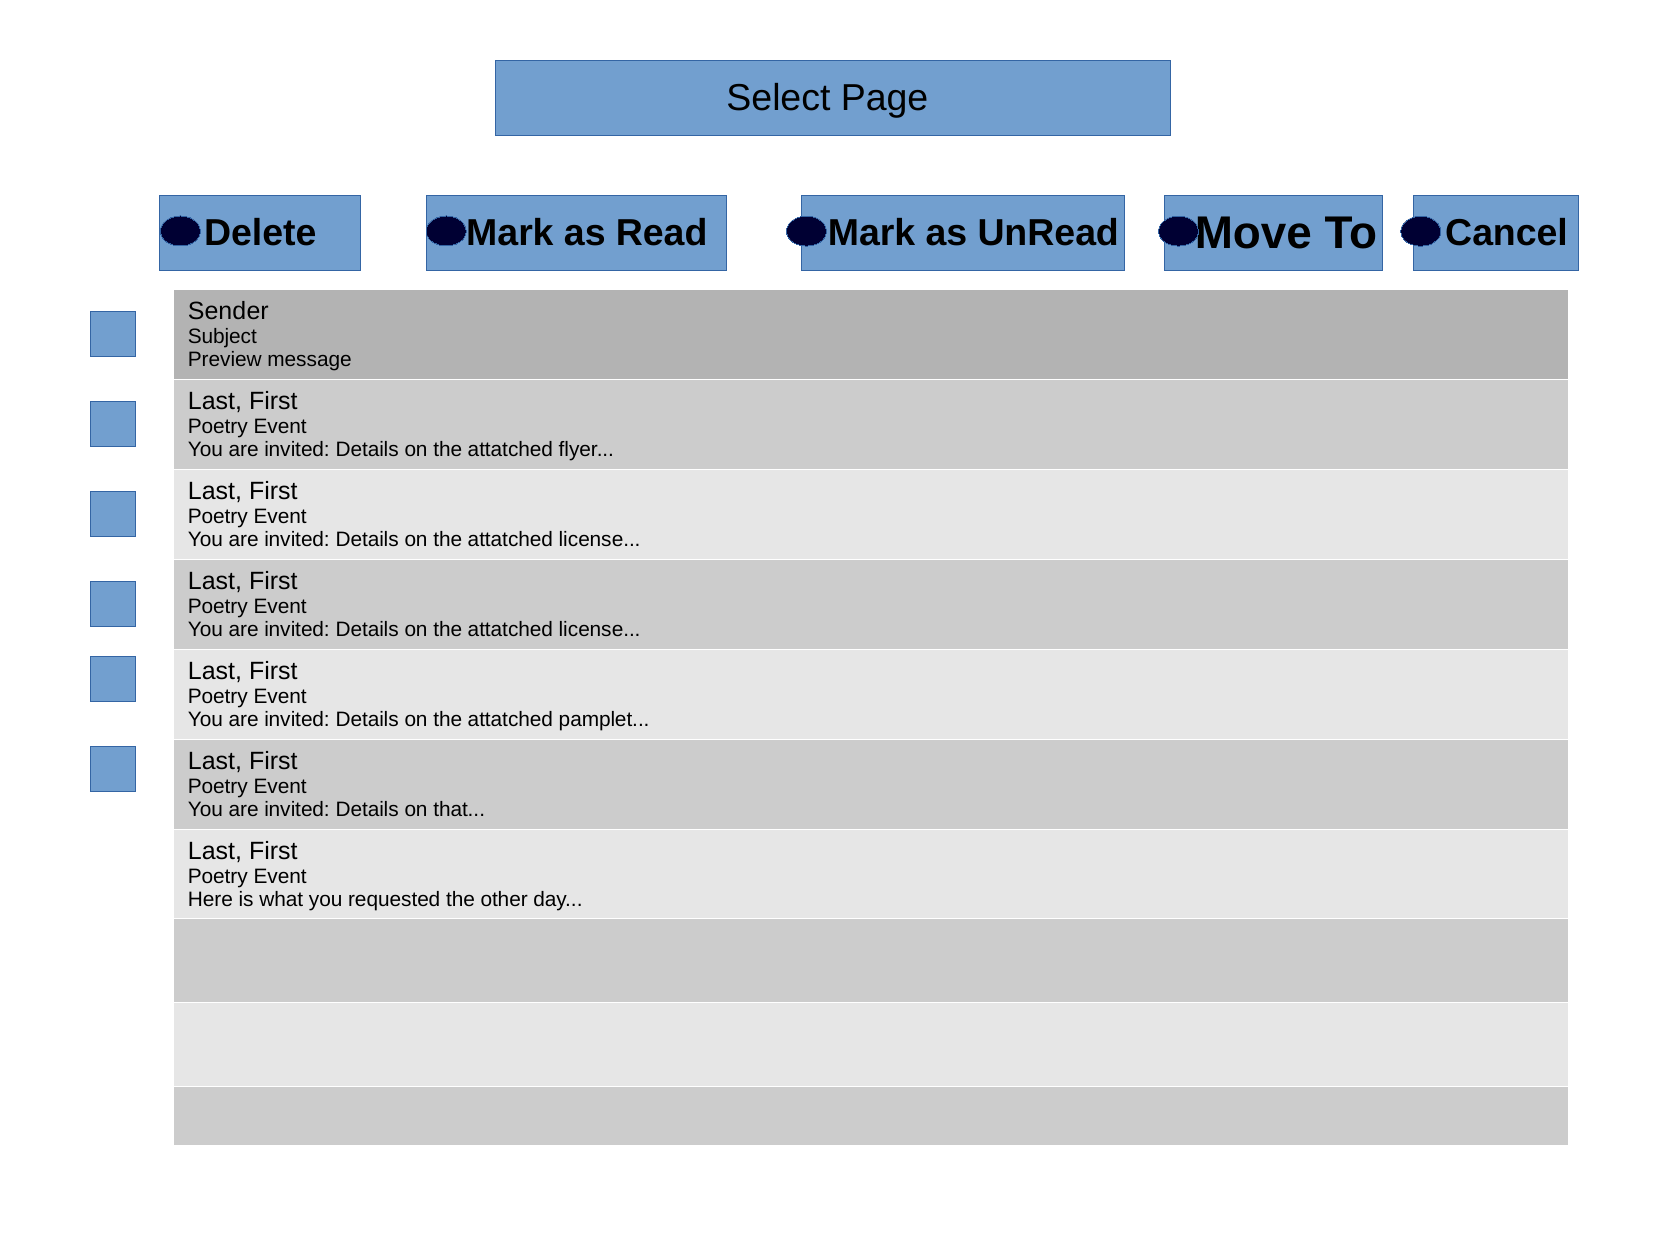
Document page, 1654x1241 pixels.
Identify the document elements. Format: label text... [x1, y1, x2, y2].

table_cell Last, First Poetry Event You are invited: Details on the attatched flyer... [174, 380, 1568, 469]
table_cell [174, 919, 1568, 1002]
table_header Sender Subject Preview message [174, 290, 1568, 379]
text_box Cancel [1413, 195, 1579, 271]
text_box Select Page [495, 60, 1171, 136]
text_box [1158, 216, 1199, 247]
table_cell Last, First Poetry Event Here is what you requested the other day... [174, 830, 1568, 918]
text_box [786, 216, 827, 247]
text_box [426, 215, 467, 246]
text_box [90, 656, 136, 702]
text_box Mark as Read [426, 195, 727, 271]
table_cell Last, First Poetry Event You are invited: Details on the attatched license... [174, 560, 1568, 649]
text_box [90, 491, 136, 537]
table_cell Last, First Poetry Event You are invited: Details on that... [174, 740, 1568, 829]
table_cell Last, First Poetry Event You are invited: Details on the attatched license... [174, 470, 1568, 559]
text_box [90, 746, 136, 792]
text_box [90, 401, 136, 447]
text_box [90, 581, 136, 627]
text_box Mark as UnRead [801, 195, 1125, 271]
text_box [90, 311, 136, 357]
table_cell Last, First Poetry Event You are invited: Details on the attatched pamplet... [174, 650, 1568, 739]
table_cell [174, 1003, 1568, 1086]
text_box Move To [1164, 195, 1383, 271]
table_cell [174, 1087, 1568, 1145]
text_box [160, 215, 201, 246]
text_box Delete [159, 195, 361, 271]
text_box [1400, 216, 1441, 247]
